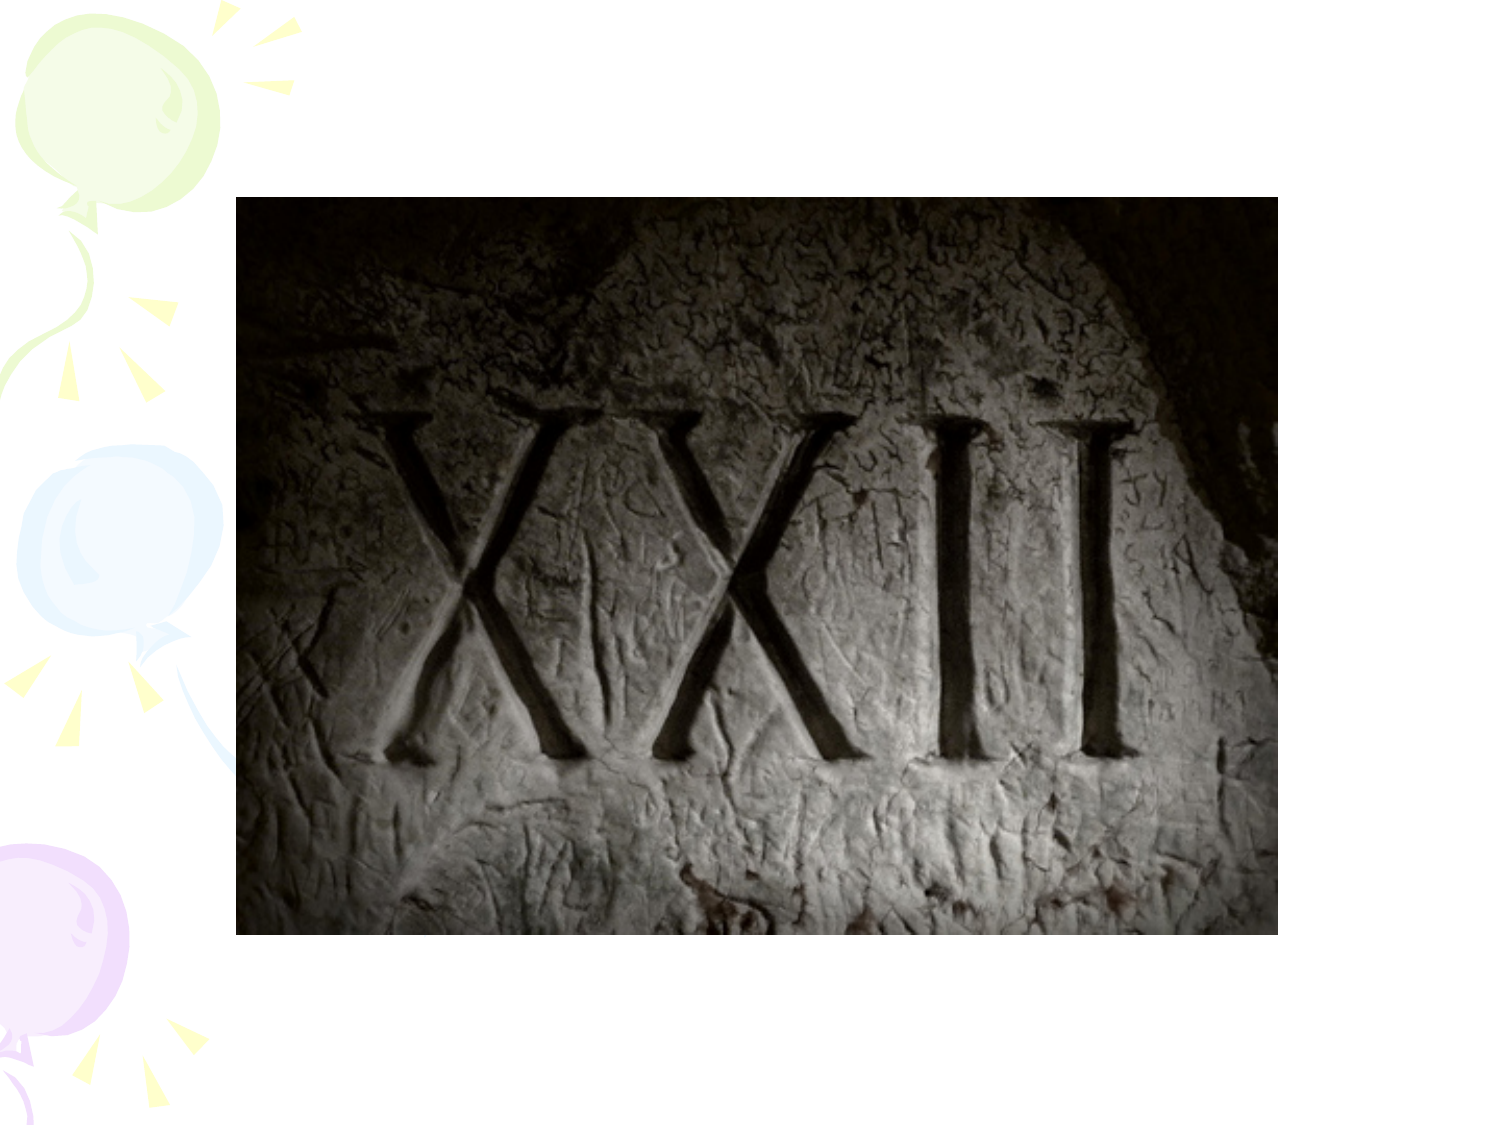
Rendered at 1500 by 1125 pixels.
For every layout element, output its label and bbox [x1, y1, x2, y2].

picture [236, 197, 1278, 935]
